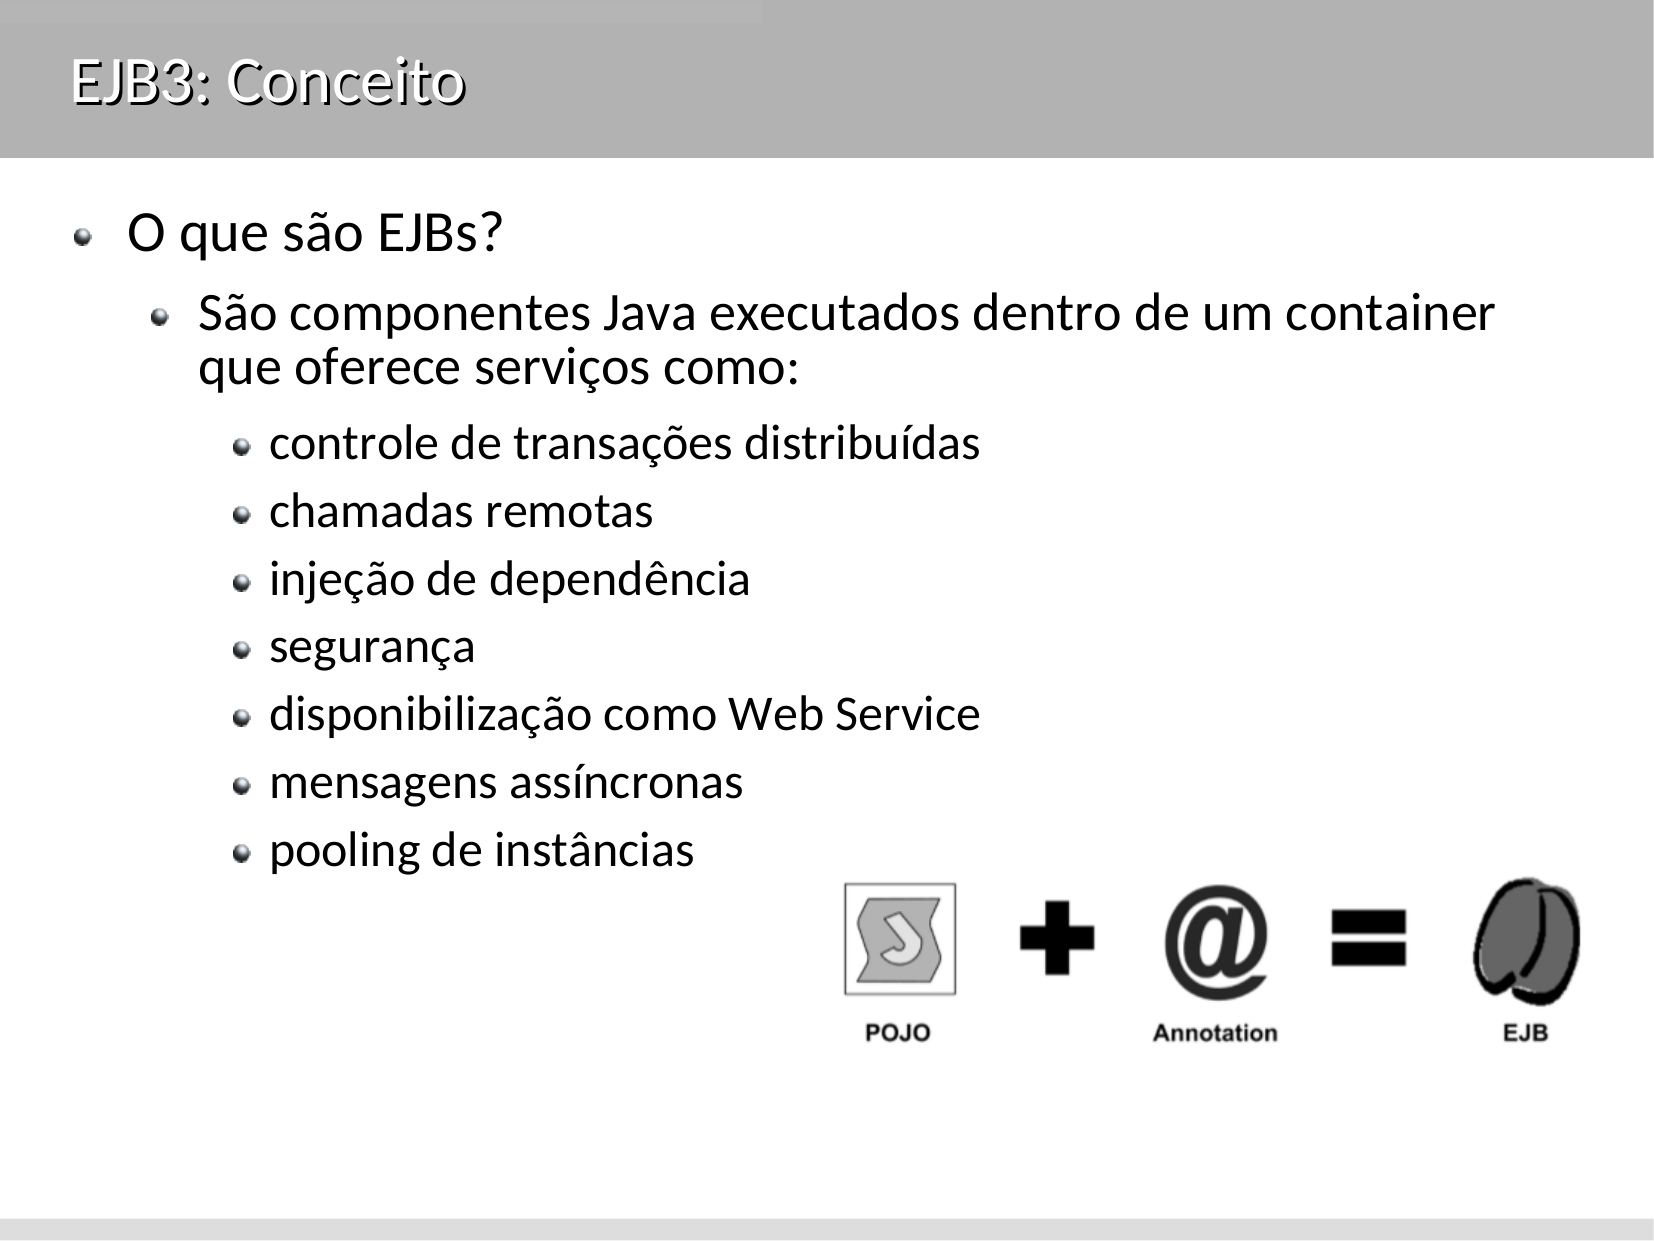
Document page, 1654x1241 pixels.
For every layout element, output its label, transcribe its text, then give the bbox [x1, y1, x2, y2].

list O que são EJBs? São componentes Java executados dentro de um container que oferece serviços como: controle de transações distribuídas chamadas remotas injeção de dependência segurança disponibilização como Web Service mensagens assíncronas pooling de instâncias [56, 207, 1595, 1129]
picture [787, 843, 1613, 1071]
title EJB3: Conceito [70, 11, 1536, 160]
